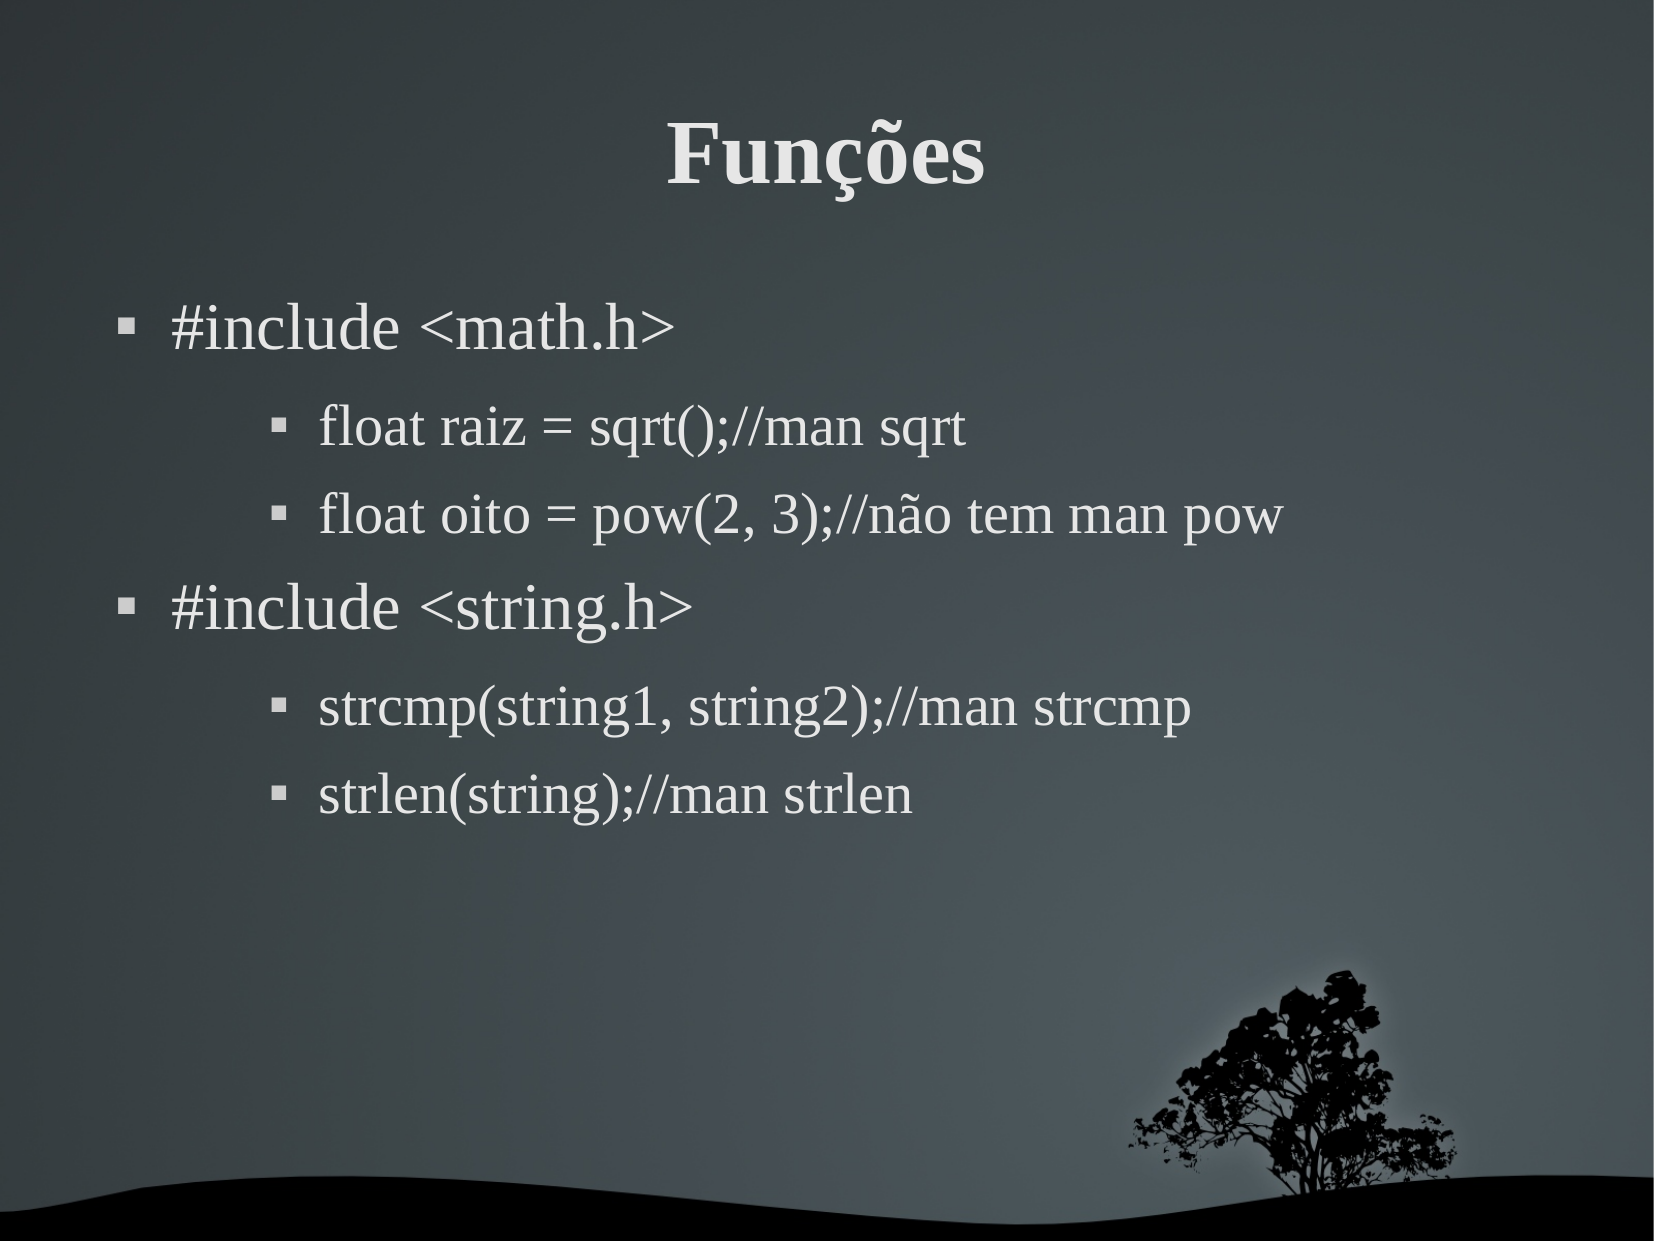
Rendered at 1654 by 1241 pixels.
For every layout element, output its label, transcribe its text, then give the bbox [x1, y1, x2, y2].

title Funções [82, 49, 1571, 257]
list #include <math.h> float raiz = sqrt();//man sqrt float oito = pow(2, 3);//não tem man pow #include <string.h> strcmp(string1, string2);//man strcmp strlen(string);//man strlen [82, 290, 1571, 1109]
picture [0, 0, 1654, 1241]
